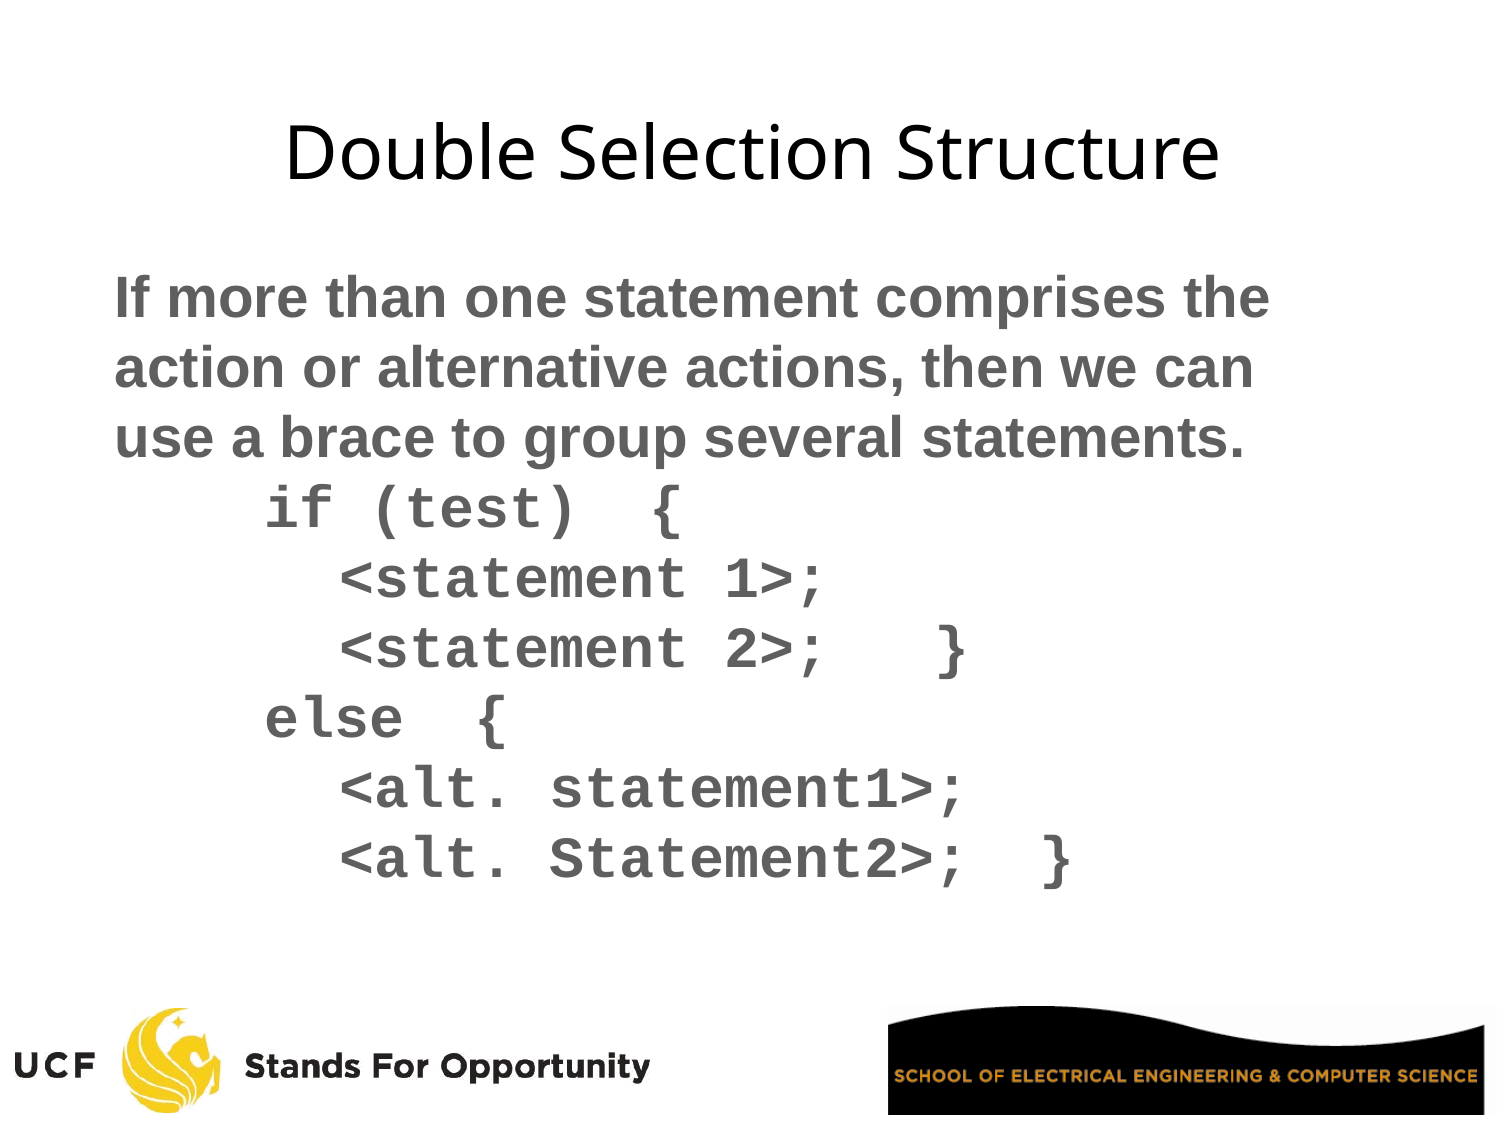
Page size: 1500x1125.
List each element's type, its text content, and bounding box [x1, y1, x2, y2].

text_box Double Selection Structure [79, 52, 1427, 248]
picture [15, 1008, 650, 1113]
picture [887, 1006, 1497, 1115]
text_box If more than one statement comprises the action or alternative actions, then we can use a brace to group several statements. if (test) { <statement 1>; <statement 2>; } else { <alt. statement1>; <alt. Statement2>; } [99, 252, 1375, 1003]
